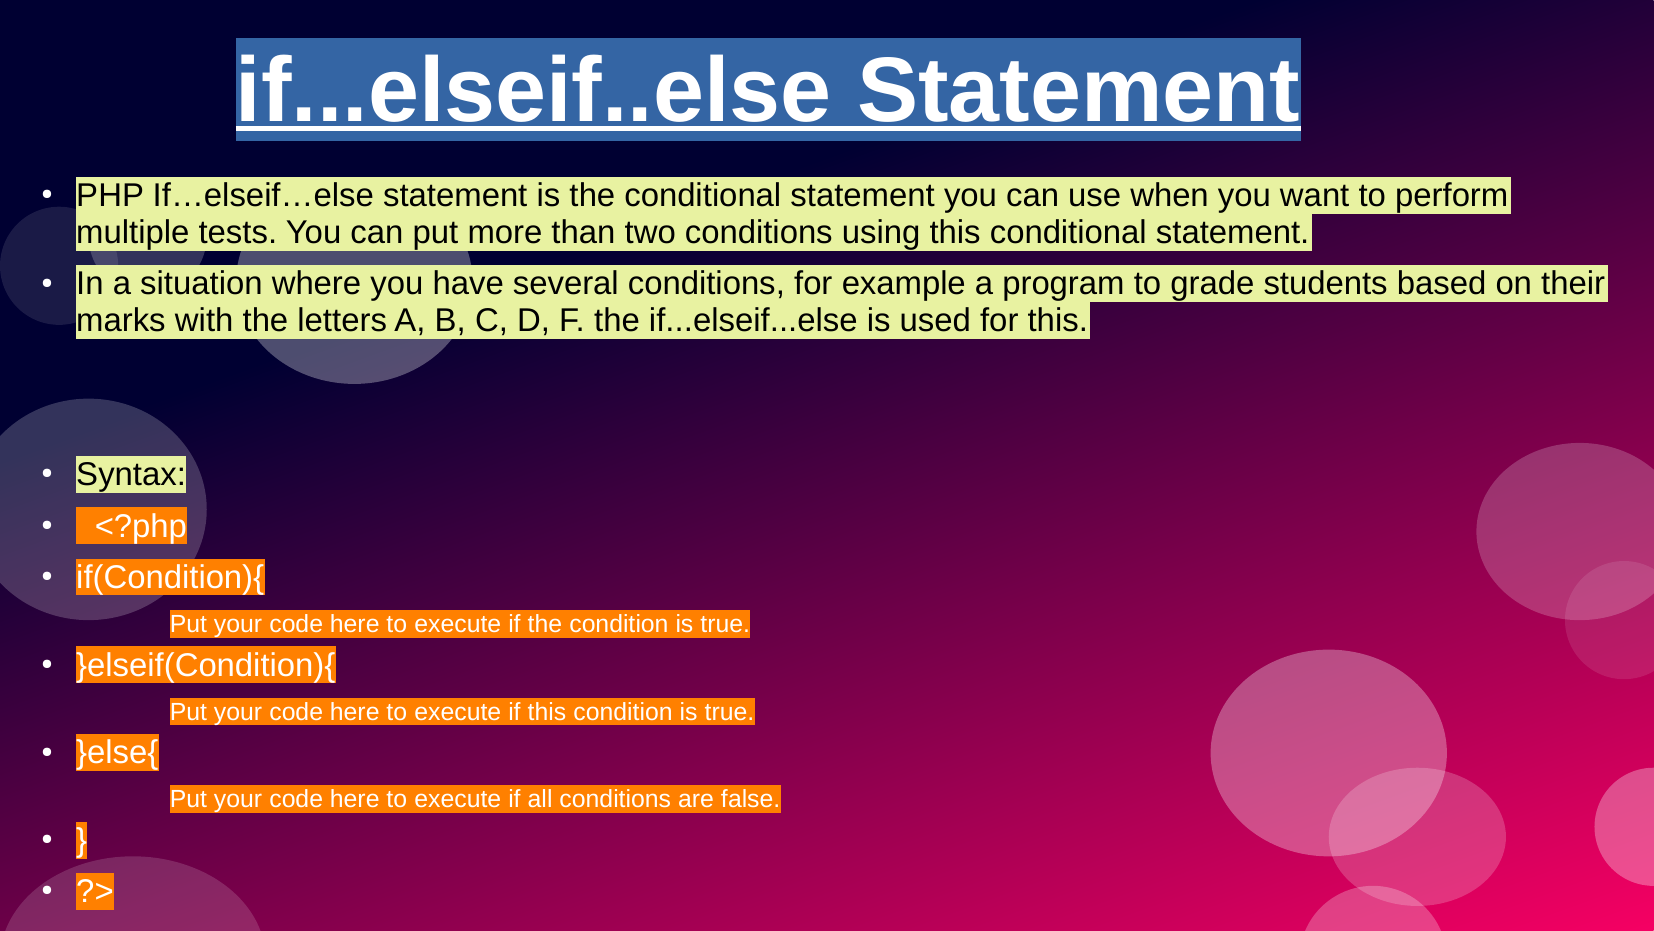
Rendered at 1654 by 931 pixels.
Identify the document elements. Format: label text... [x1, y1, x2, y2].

title if...elseif..else Statement [235, 15, 1654, 266]
list PHP If…elseif…else statement is the conditional statement you can use when you want to perform multiple tests. You can put more than two conditions using this conditional statement. In a situation where you have several conditions, for example a program to grade students based on their marks with the letters A, B, C, D, F. the if...elseif...else is used for this. Syntax: <?php if(Condition){ Put your code here to execute if the condition is true. }elseif(Condition){ Put your code here to execute if this condition is true. }else{ Put your code here to execute if all conditions are false. } ?> [29, 177, 1625, 916]
